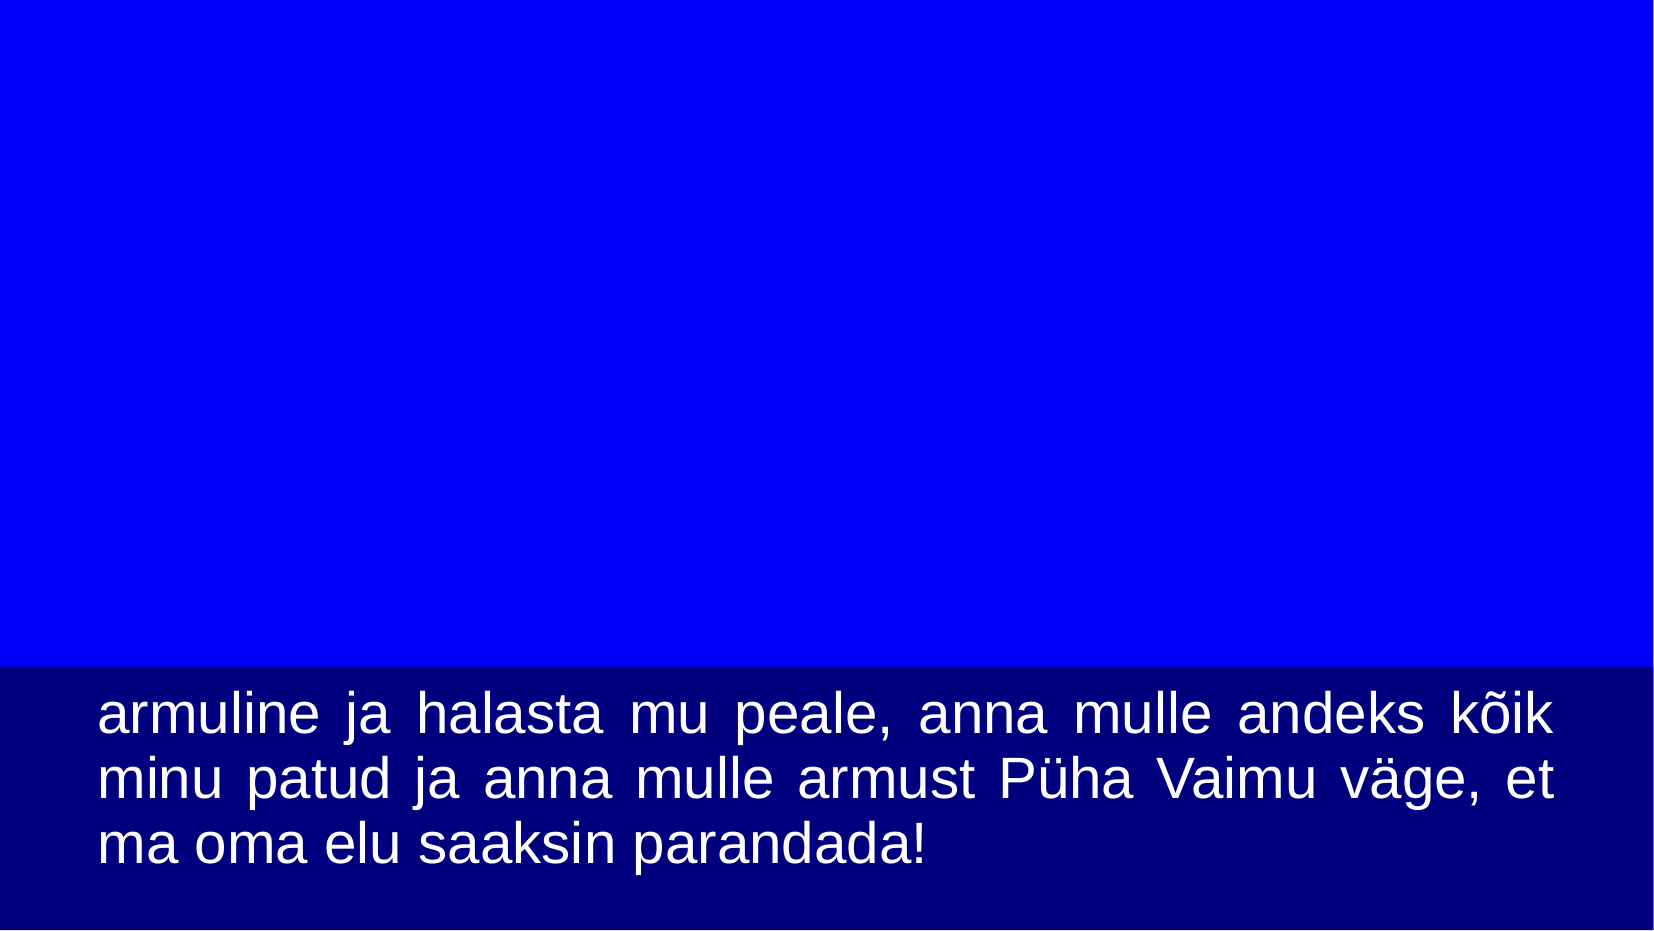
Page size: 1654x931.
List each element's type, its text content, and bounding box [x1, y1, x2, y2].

text_box armuline ja halasta mu peale, anna mulle andeks kõik minu patud ja anna mulle armust Püha Vaimu väge, et ma oma elu saaksin parandada! [82, 608, 1571, 884]
text_box [0, 666, 1654, 931]
